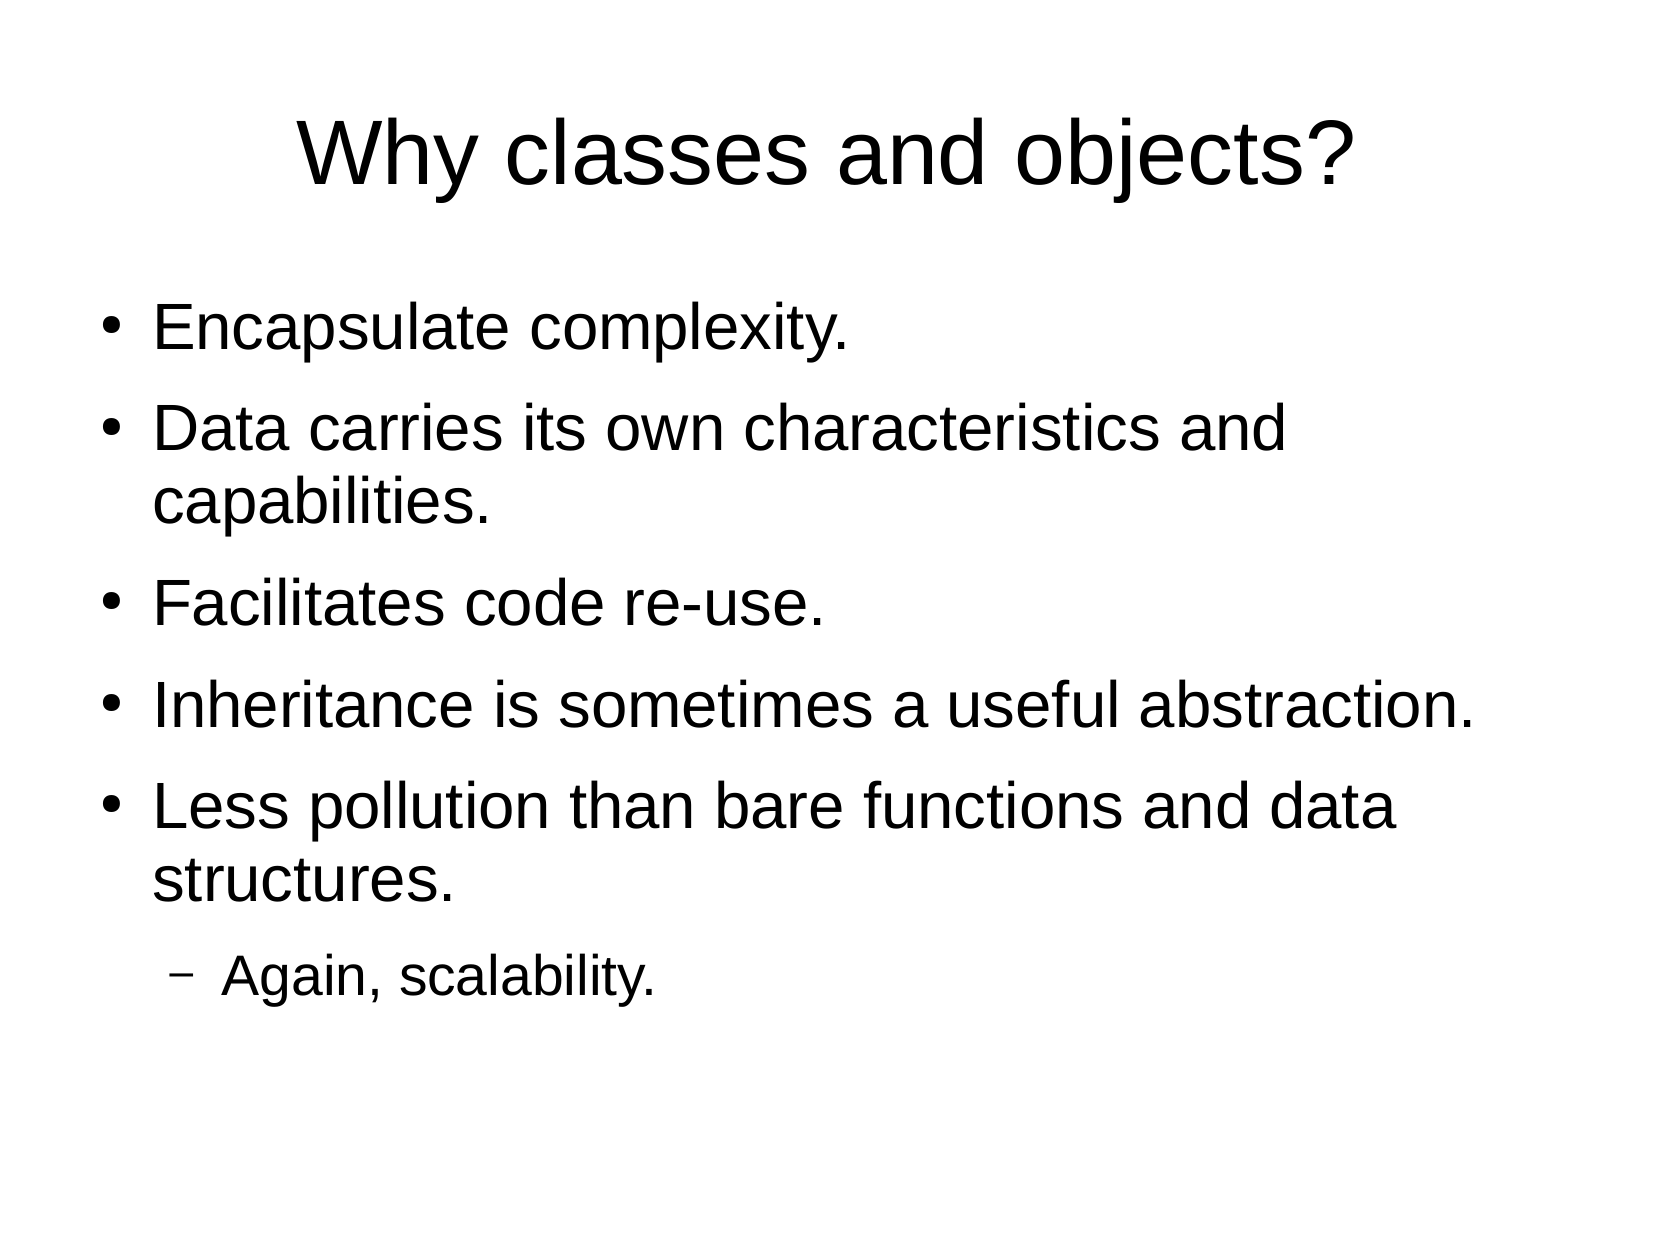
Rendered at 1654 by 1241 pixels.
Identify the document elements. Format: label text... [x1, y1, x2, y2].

title Why classes and objects? [82, 49, 1571, 257]
list Encapsulate complexity. Data carries its own characteristics and capabilities. Facilitates code re-use. Inheritance is sometimes a useful abstraction. Less pollution than bare functions and data structures. Again, scalability. [82, 290, 1571, 1010]
